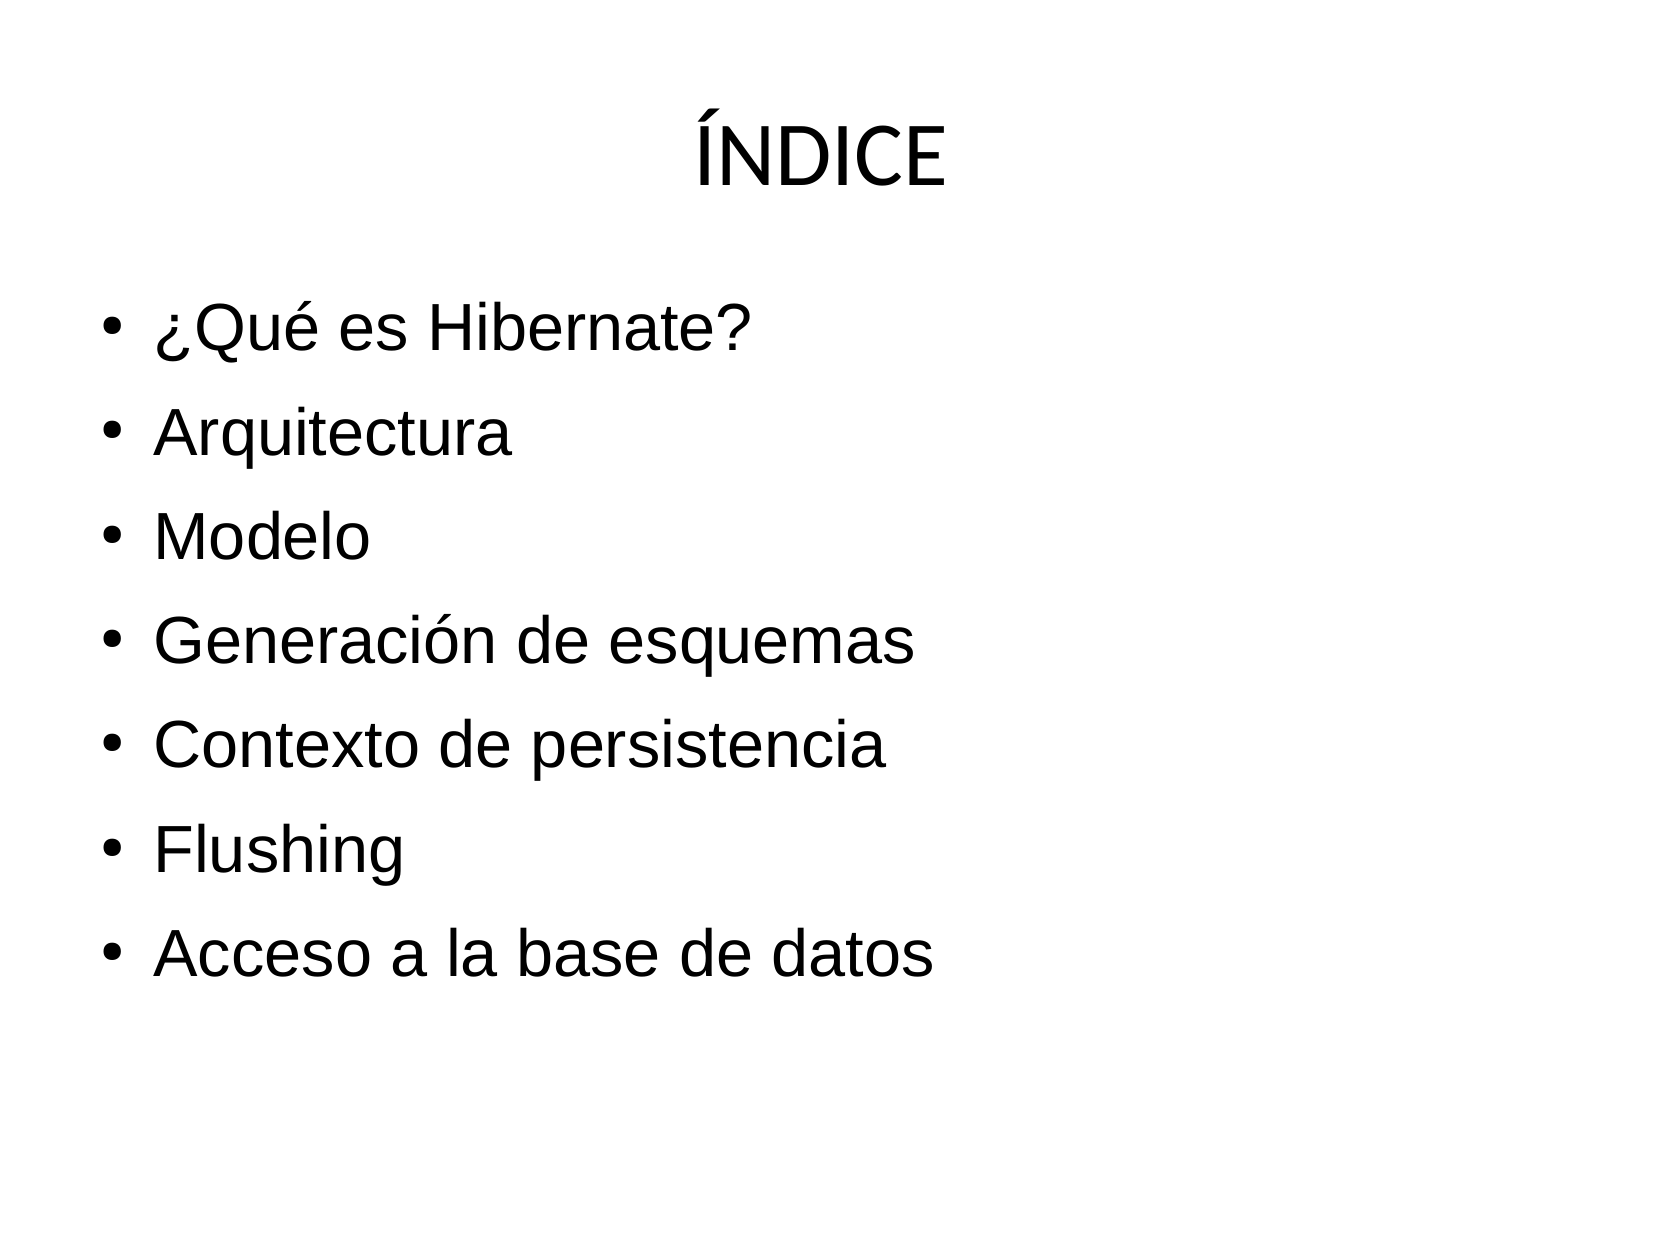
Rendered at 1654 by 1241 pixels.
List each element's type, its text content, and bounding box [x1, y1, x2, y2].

list ¿Qué es Hibernate? Arquitectura Modelo Generación de esquemas Contexto de persistencia Flushing Acceso a la base de datos [82, 290, 1571, 1200]
title ÍNDICE [76, 58, 1565, 266]
